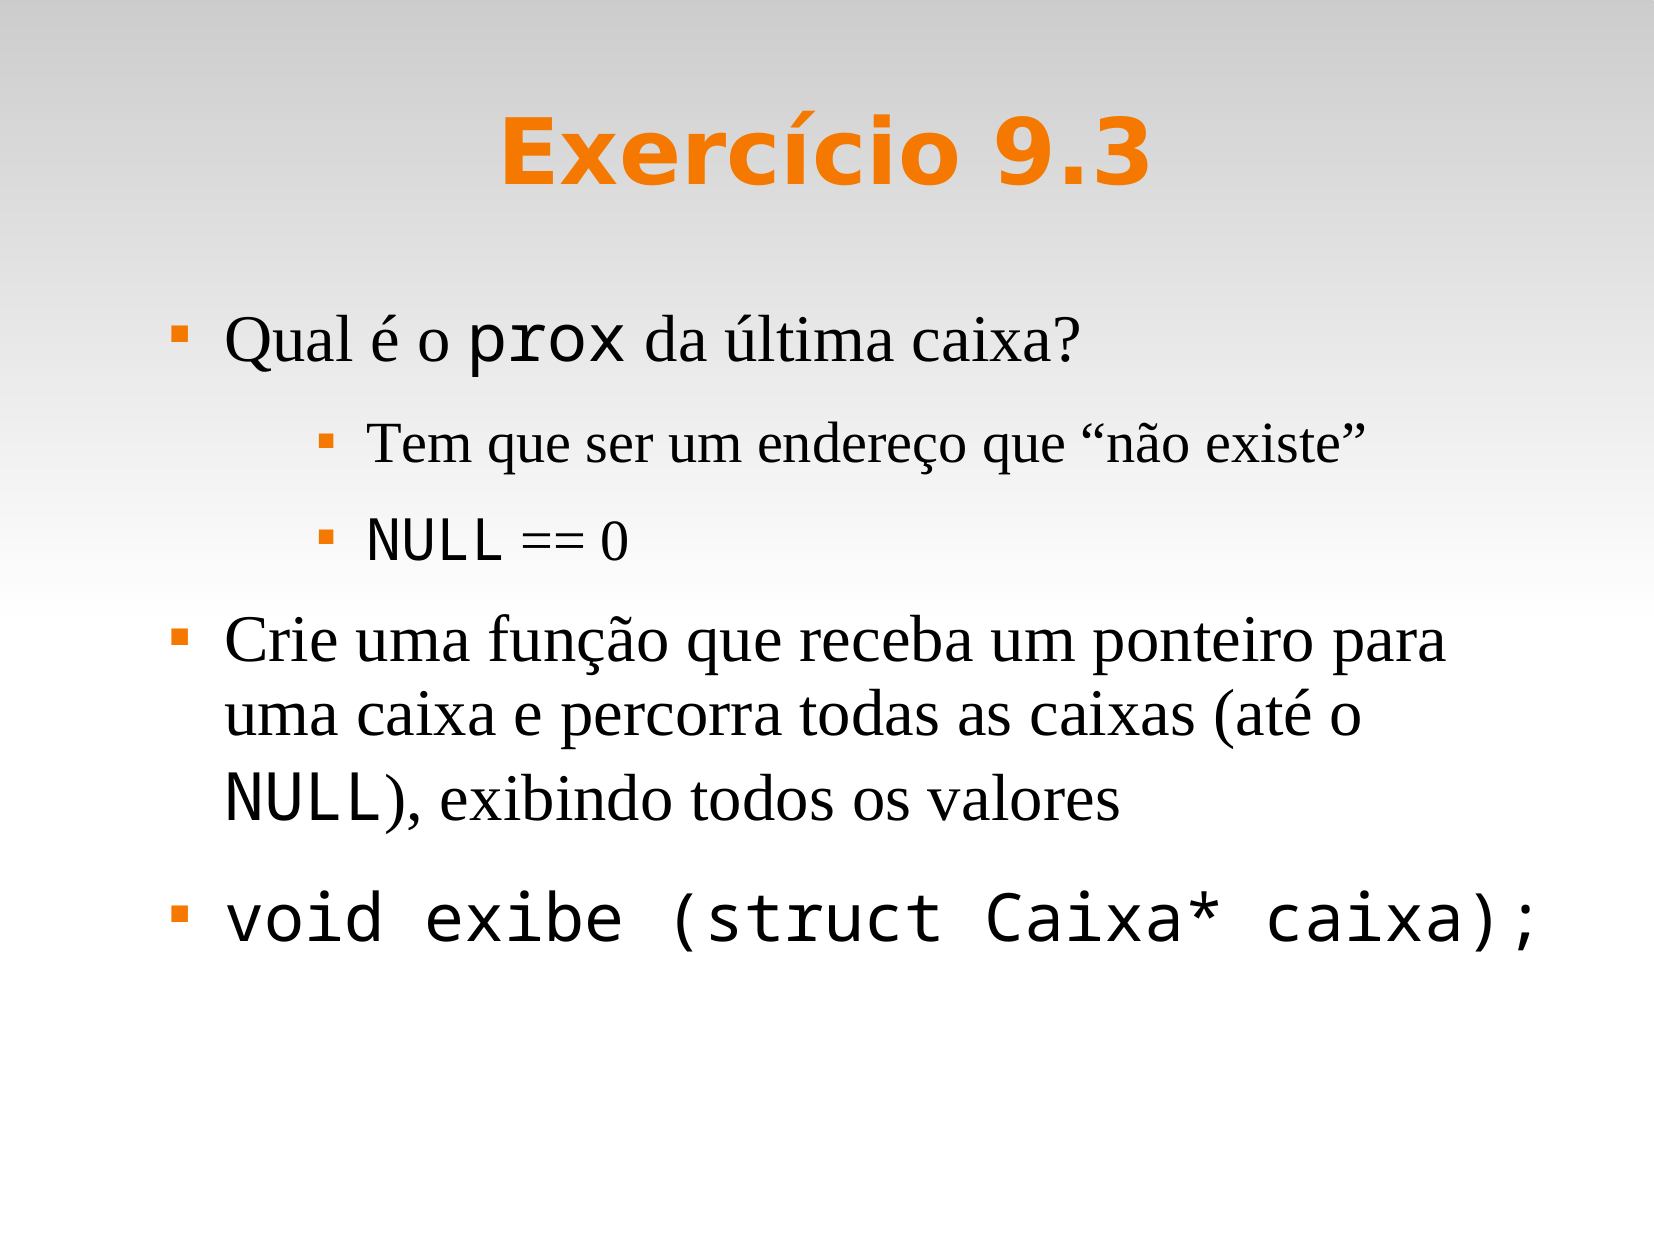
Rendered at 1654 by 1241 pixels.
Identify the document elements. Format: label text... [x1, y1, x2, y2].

title Exercício 9.3 [82, 49, 1571, 257]
list Qual é o prox da última caixa? Tem que ser um endereço que “não existe” NULL == 0 Crie uma função que receba um ponteiro para uma caixa e percorra todas as caixas (até o NULL), exibindo todos os valores void exibe (struct Caixa* caixa); [82, 290, 1571, 1109]
